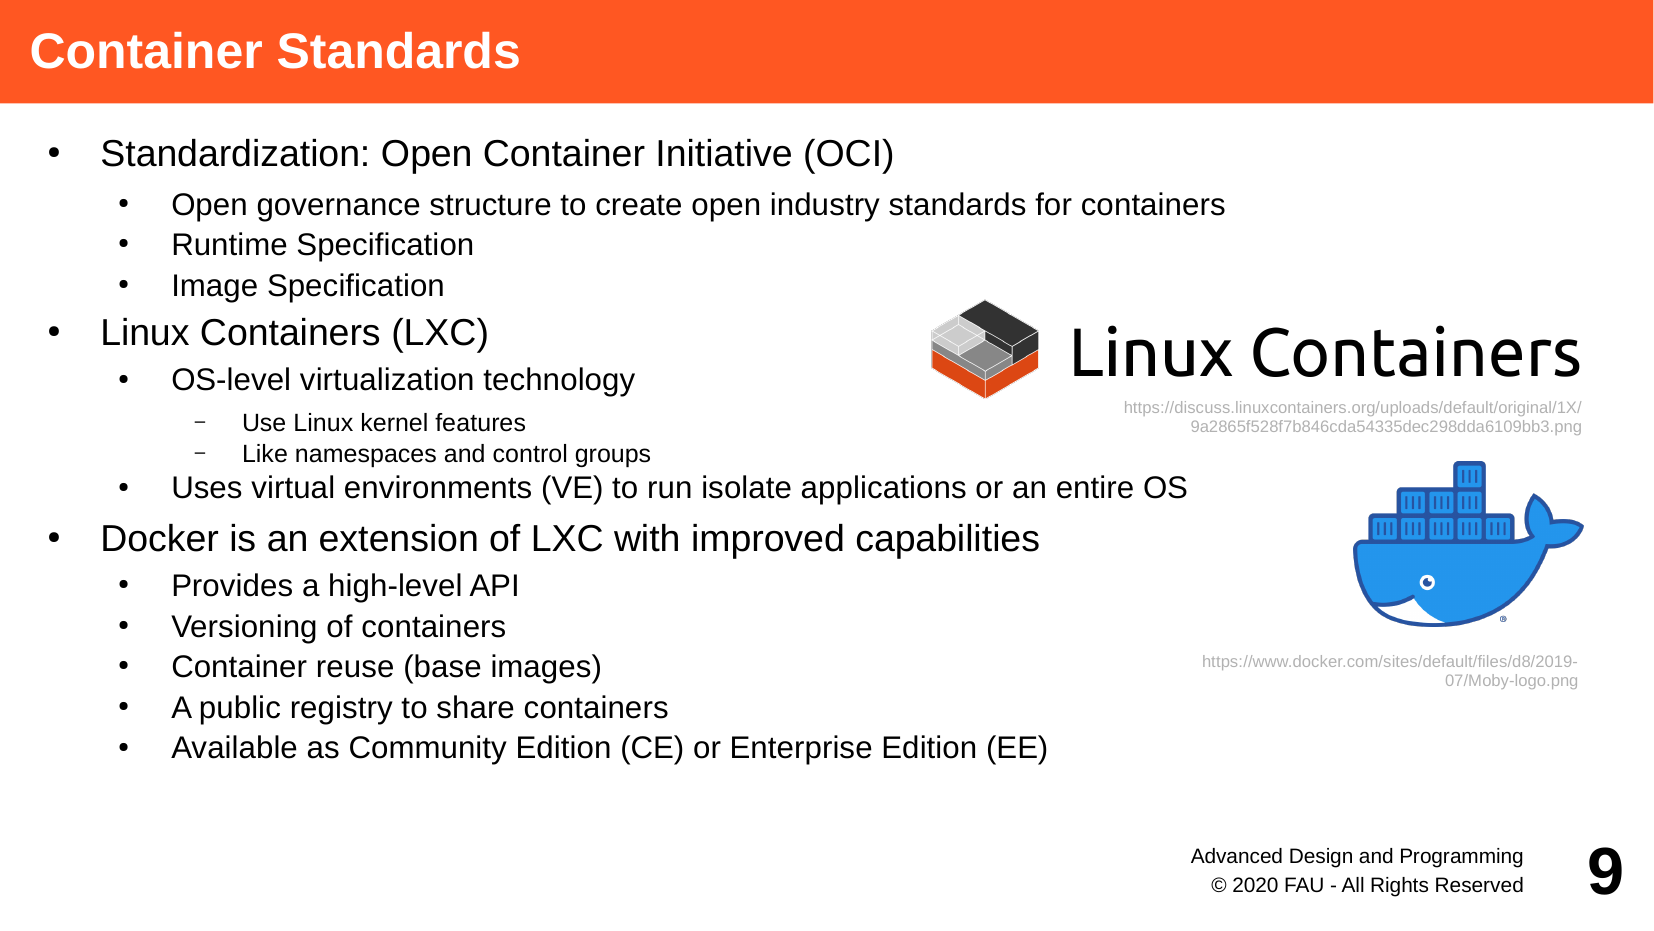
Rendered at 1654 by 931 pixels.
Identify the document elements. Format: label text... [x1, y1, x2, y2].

title Container Standards [0, 0, 1654, 104]
text_box https://discuss.linuxcontainers.org/uploads/default/original/1X/9a2865f528f7b846cda54335dec298dda6109bb3.png [1010, 386, 1595, 448]
picture [1353, 461, 1584, 627]
list Standardization: Open Container Initiative (OCI) Open governance structure to create open industry standards for containers Runtime Specification Image Specification Linux Containers (LXC) OS-level virtualization technology Use Linux kernel features Like namespaces and control groups Uses virtual environments (VE) to run isolate applications or an entire OS Docker is an extension of LXC with improved capabilities Provides a high-level API Versioning of containers Container reuse (base images) A public registry to share containers Available as Community Edition (CE) or Enterprise Edition (EE) [29, 132, 1625, 813]
text_box https://www.docker.com/sites/default/files/d8/2019-07/Moby-logo.png [1183, 630, 1591, 711]
picture [931, 299, 1609, 399]
